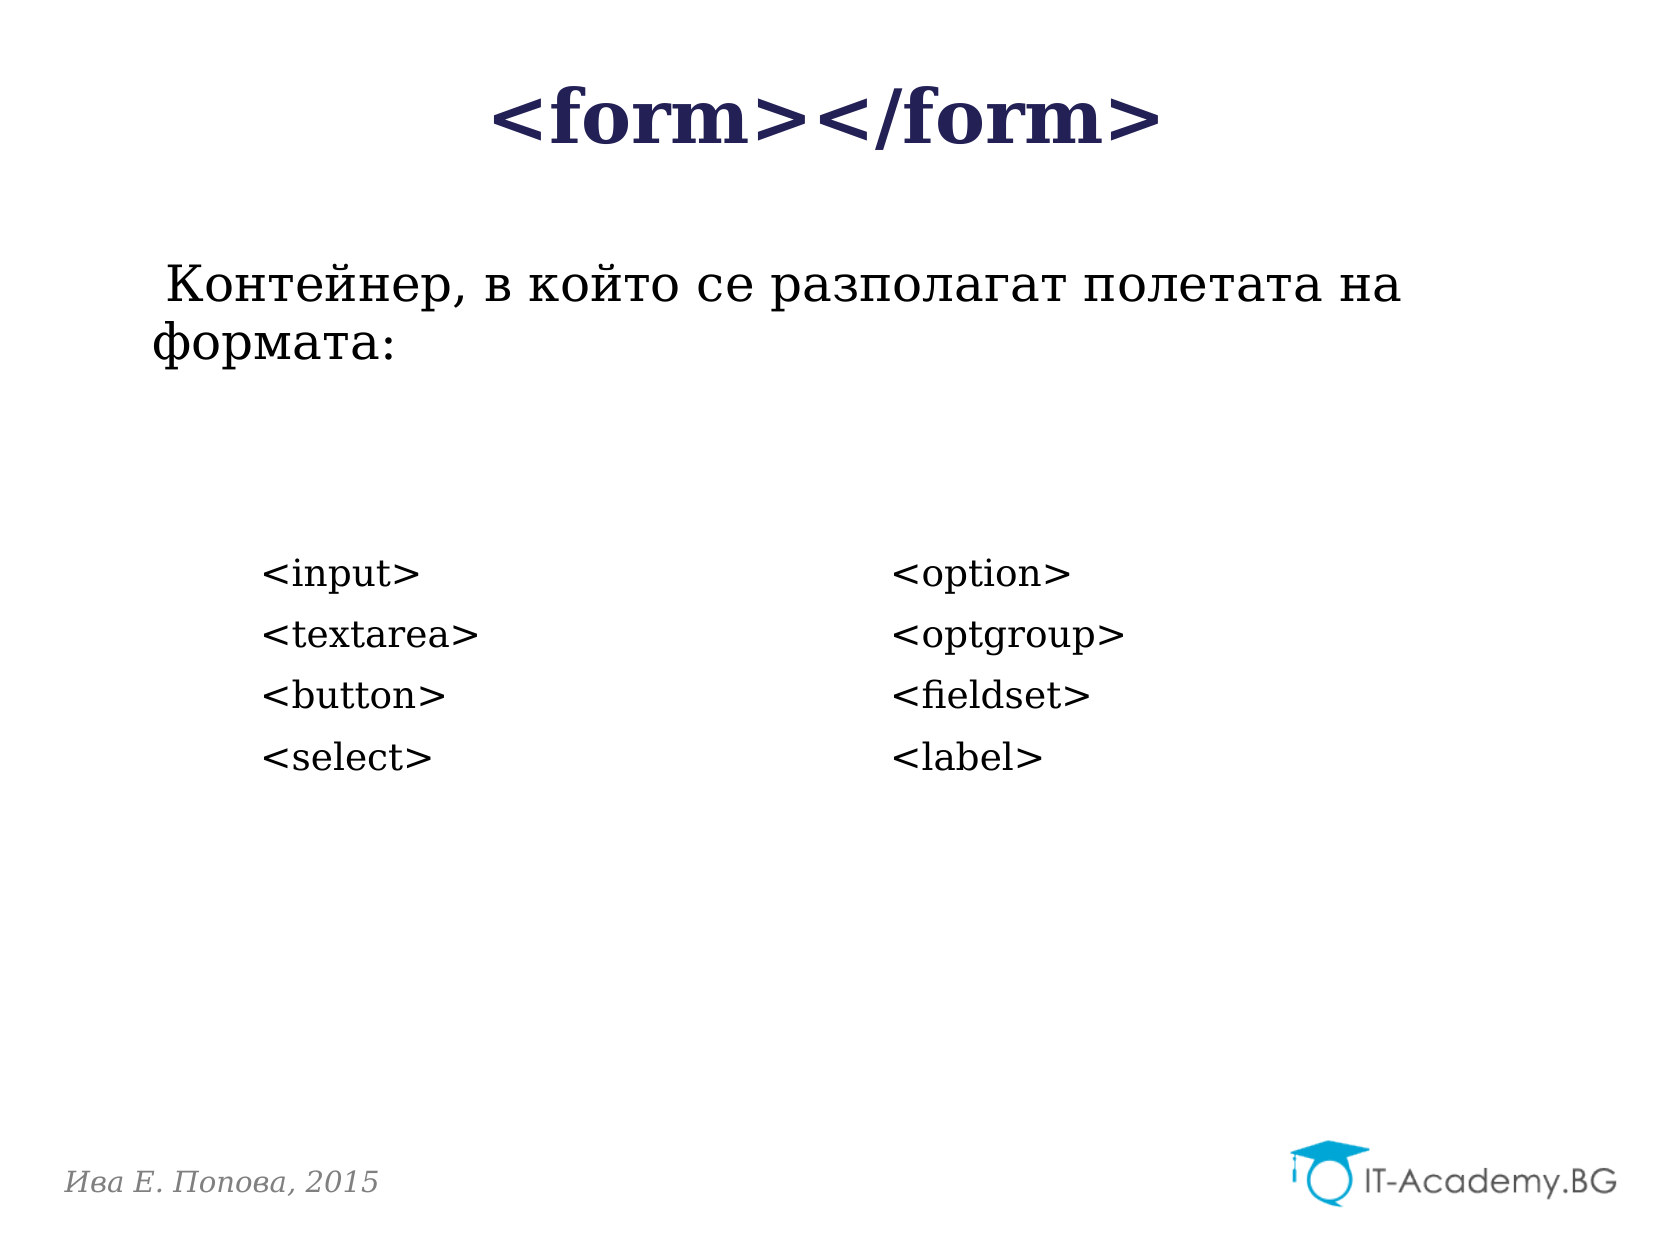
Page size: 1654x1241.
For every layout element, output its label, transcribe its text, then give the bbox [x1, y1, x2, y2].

title <form></form> [82, 55, 1571, 181]
text_box <input> <textarea> <button> <select> [210, 544, 661, 931]
list Контейнер, в който се разполагат полетата на формата: [135, 255, 1561, 421]
text_box <option> <optgroup> <fieldset> <label> [840, 544, 1291, 841]
picture [1289, 1139, 1618, 1215]
